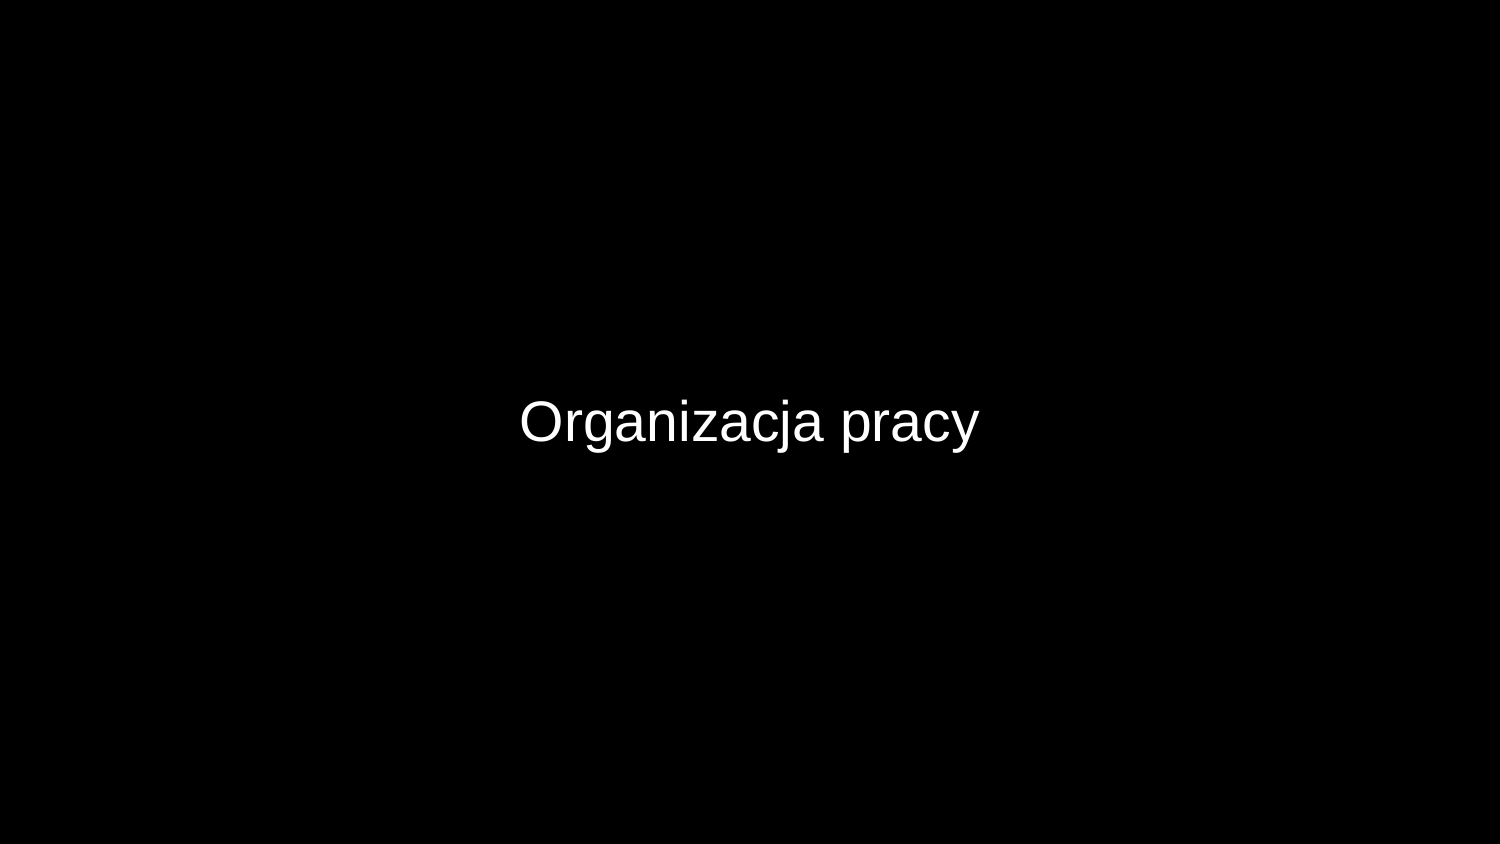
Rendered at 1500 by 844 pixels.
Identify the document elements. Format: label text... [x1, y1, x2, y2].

title Organizacja pracy [51, 374, 1449, 469]
